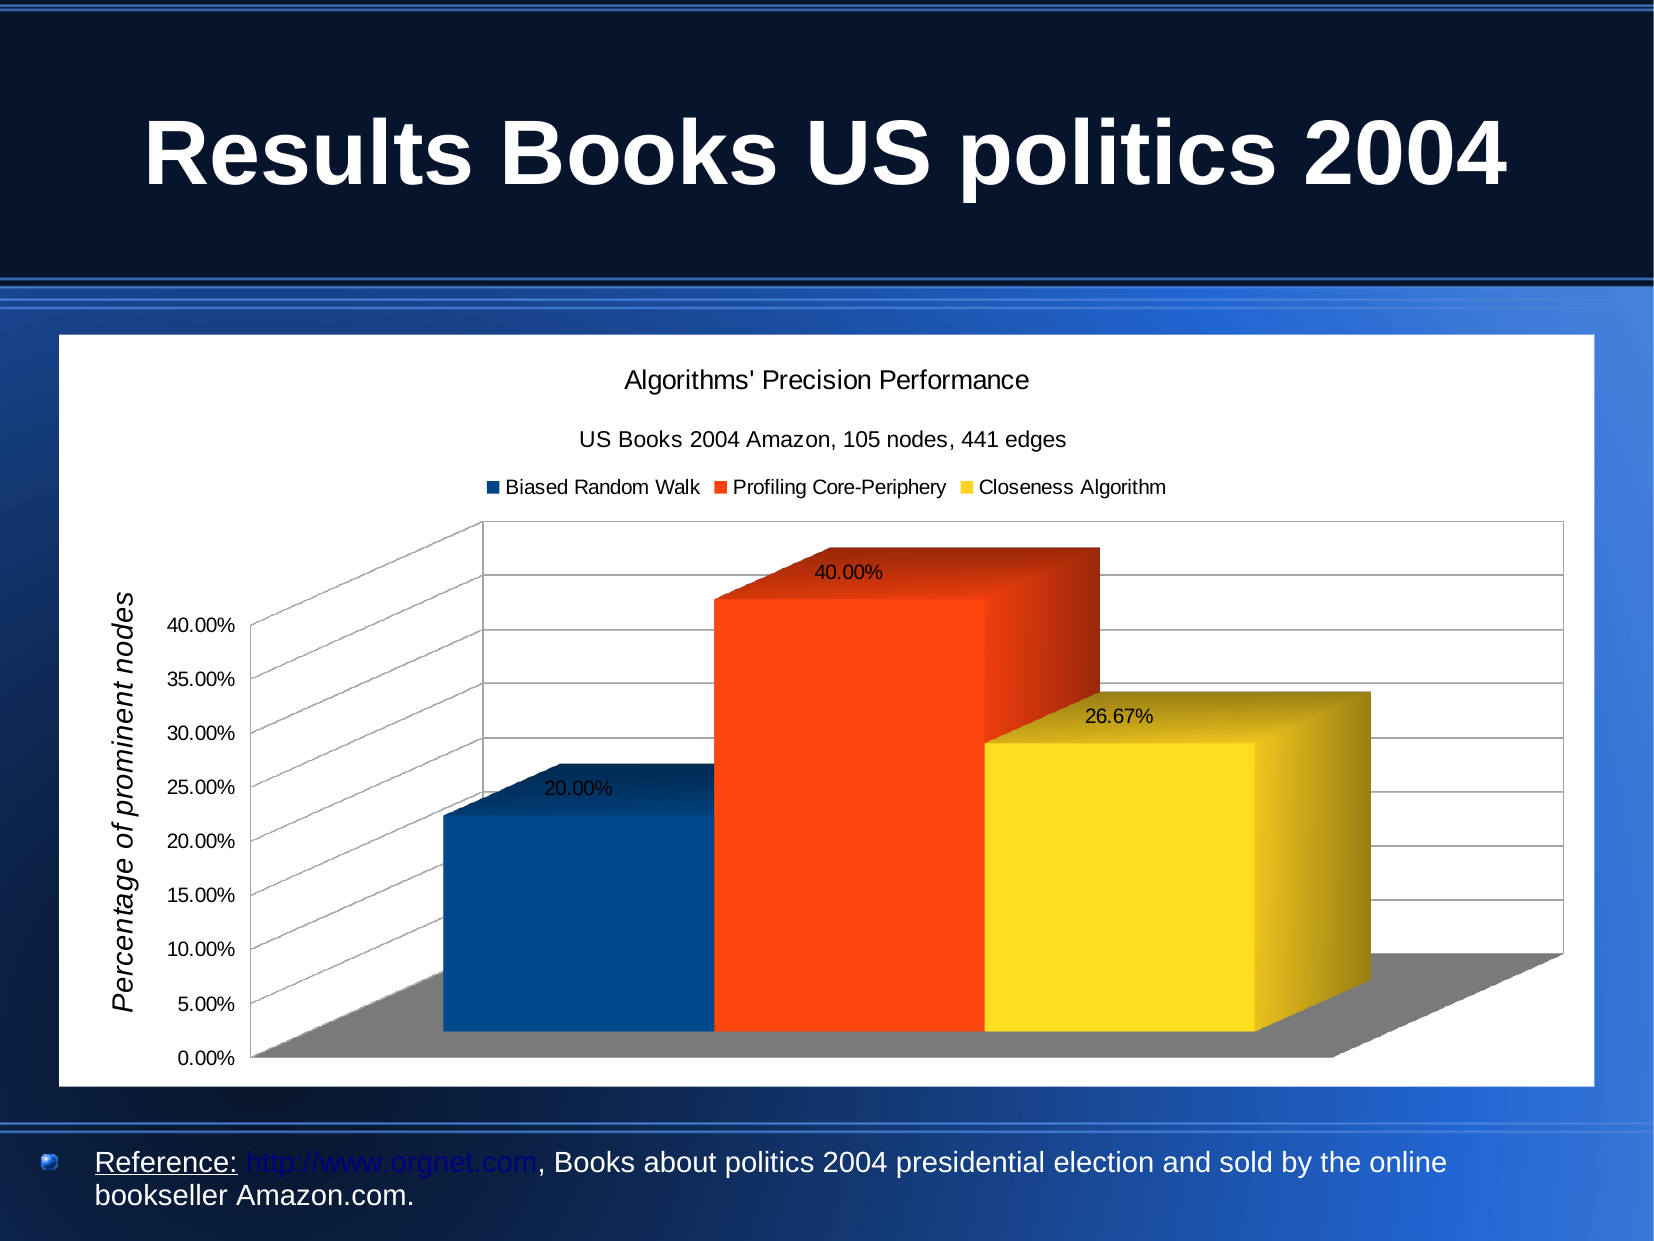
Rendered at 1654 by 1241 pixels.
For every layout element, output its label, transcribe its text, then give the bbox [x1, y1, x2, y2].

title Results Books US politics 2004 [82, 49, 1571, 257]
list Reference: http://www.orgnet.com, Books about politics 2004 presidential election and sold by the online bookseller Amazon.com. [23, 1145, 1512, 1217]
picture [0, 0, 1654, 1241]
chart [59, 334, 1595, 1087]
